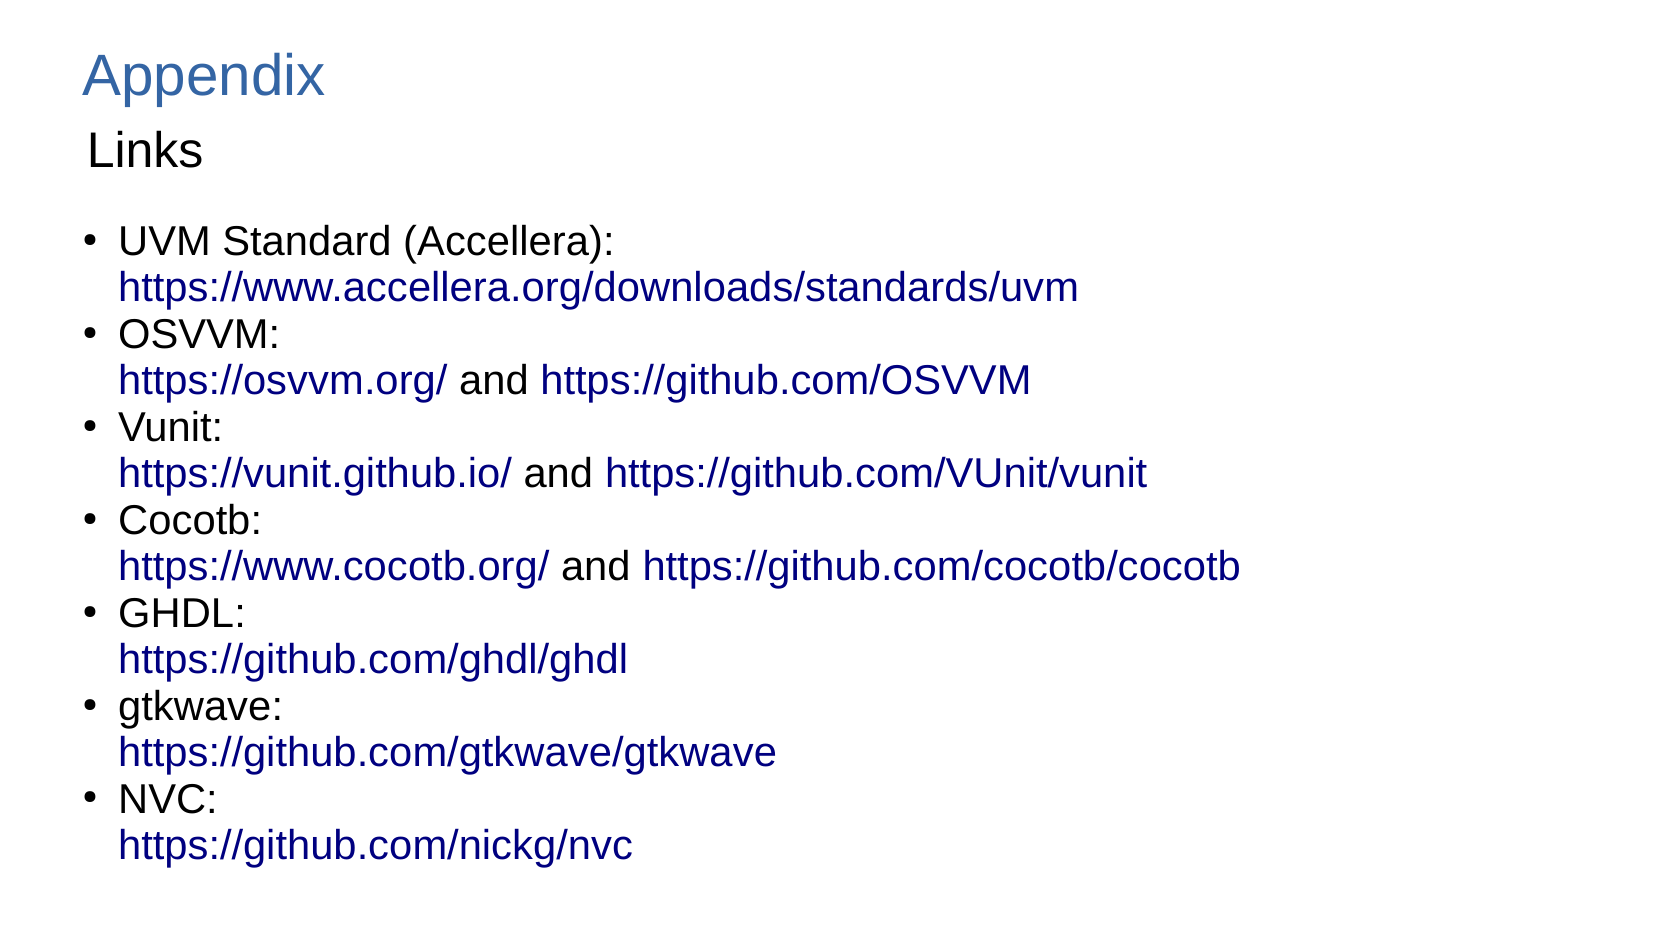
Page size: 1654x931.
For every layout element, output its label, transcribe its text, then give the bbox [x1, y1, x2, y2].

title Appendix [82, 37, 1571, 113]
title Links [86, 112, 1576, 188]
text_box UVM Standard (Accellera): https://www.accellera.org/downloads/standards/uvm OSVVM: https://osvvm.org/ and https://github.com/OSVVM Vunit: https://vunit.github.io/ and https://github.com/VUnit/vunit Cocotb: https://www.cocotb.org/ and https://github.com/cocotb/cocotb GHDL: https://github.com/ghdl/ghdl gtkwave: https://github.com/gtkwave/gtkwave NVC: https://github.com/nickg/nvc [82, 217, 1571, 915]
